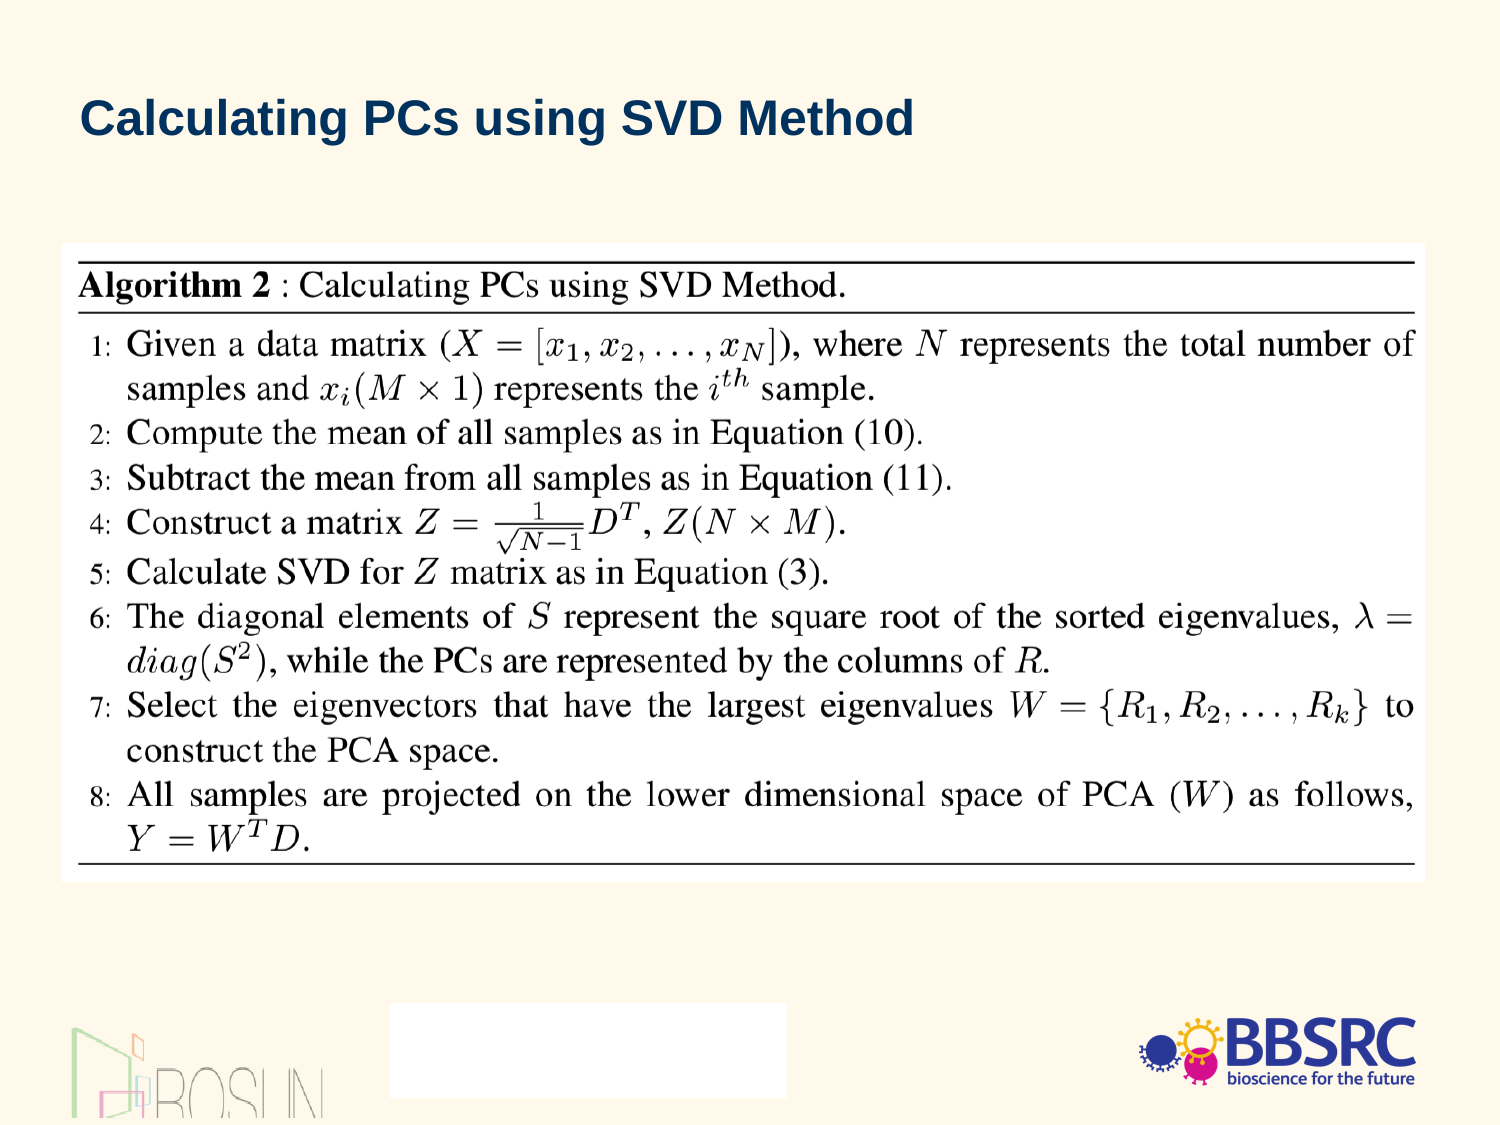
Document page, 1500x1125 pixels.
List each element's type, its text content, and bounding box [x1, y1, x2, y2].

text_box Calculating PCs using SVD Method [64, 78, 1425, 185]
picture [62, 243, 1425, 882]
picture [1137, 1014, 1416, 1092]
picture [64, 969, 336, 1118]
